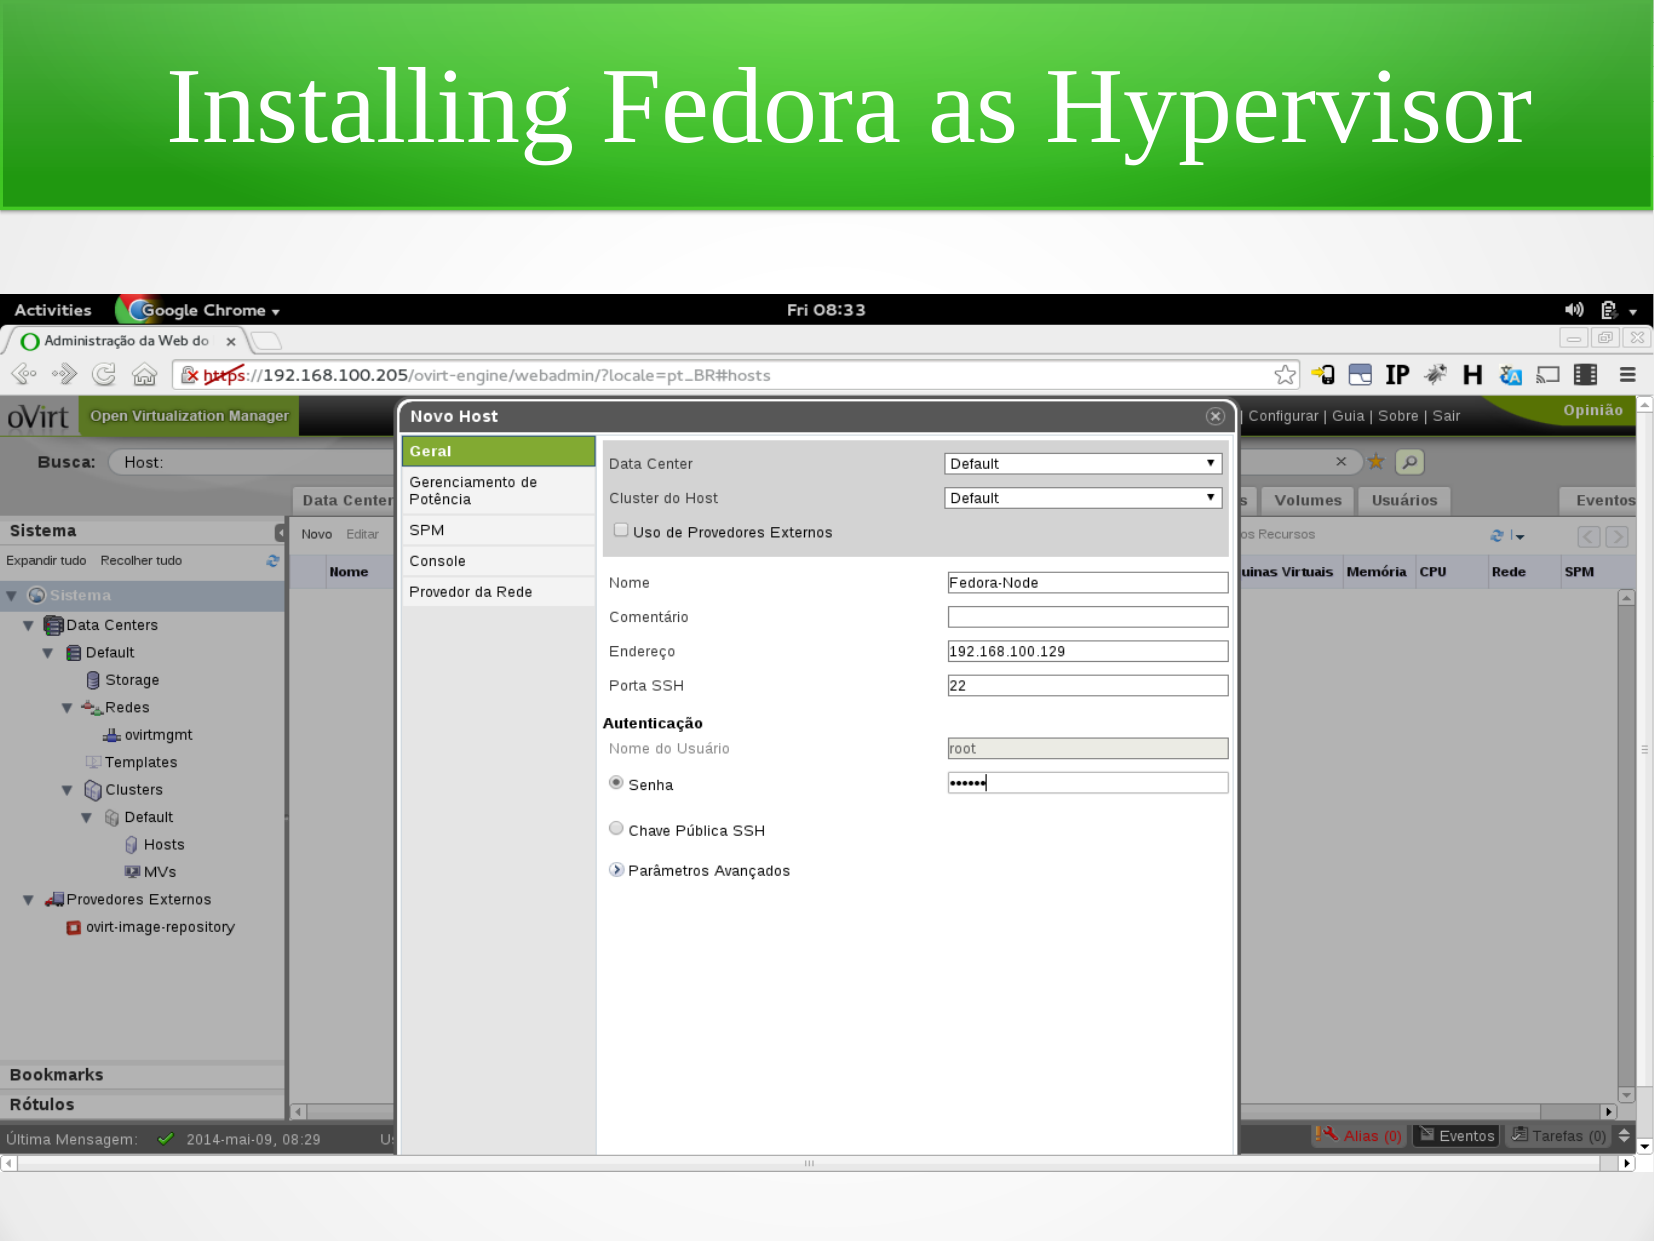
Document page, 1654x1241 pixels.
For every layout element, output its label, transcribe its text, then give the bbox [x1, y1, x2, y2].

picture [0, 294, 1654, 1172]
title Installing Fedora as Hypervisor [86, 11, 1576, 200]
